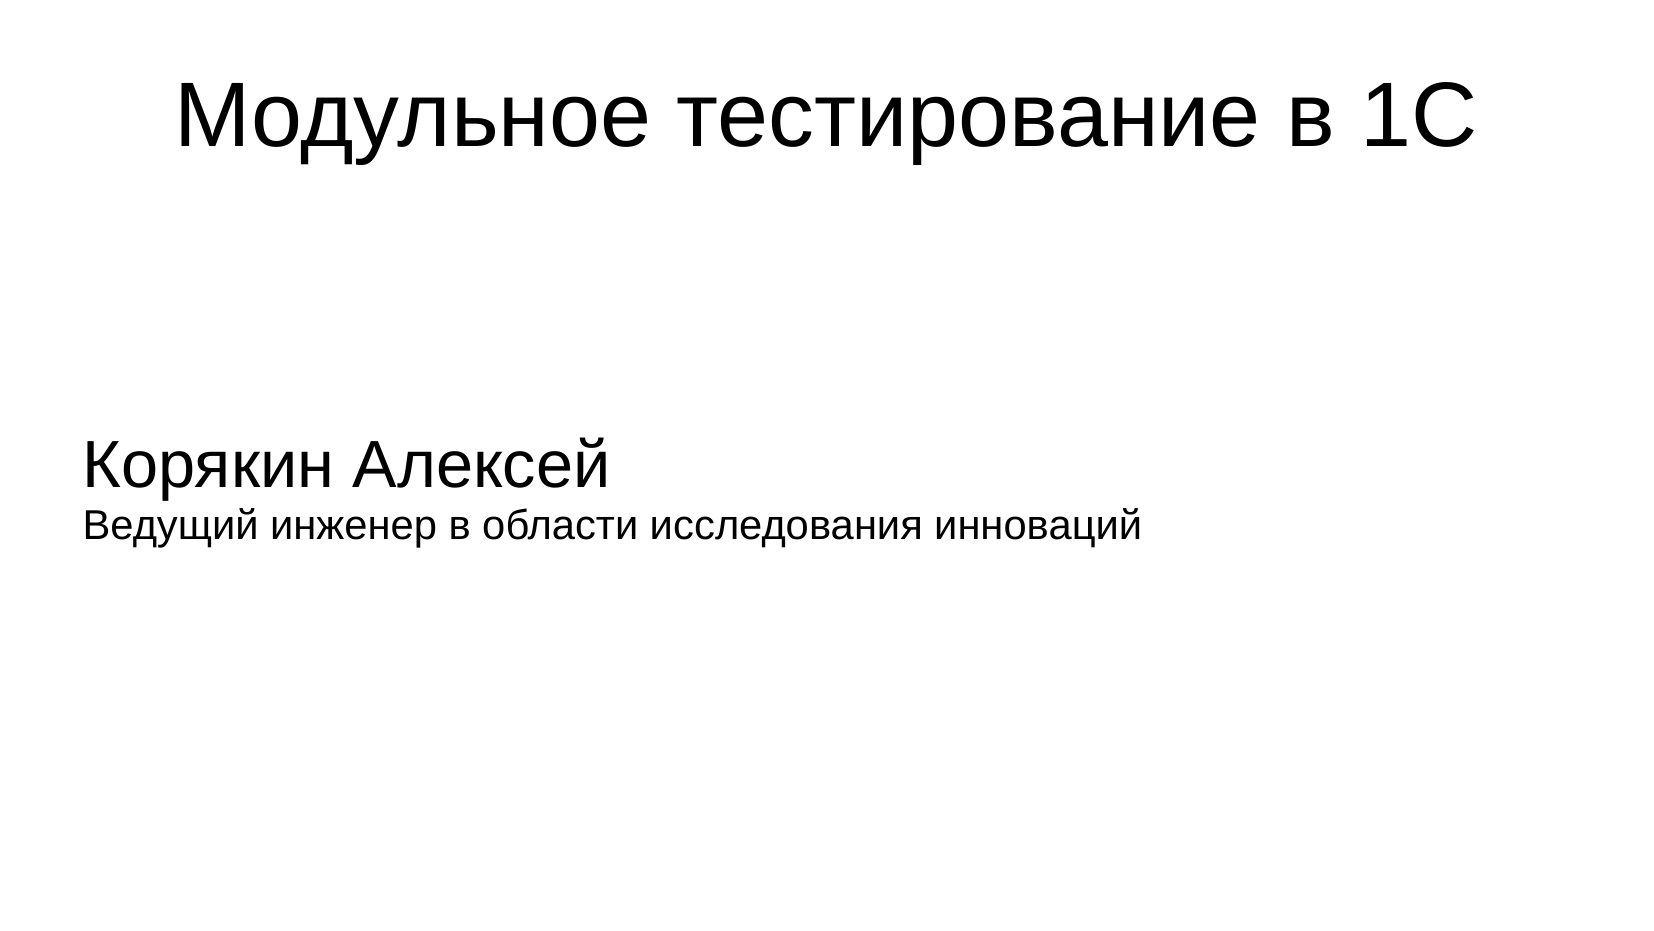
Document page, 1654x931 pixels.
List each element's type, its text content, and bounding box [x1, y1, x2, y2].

subtitle Корякин Алексей Ведущий инженер в области исследования инноваций [82, 217, 1571, 758]
title Модульное тестирование в 1С [82, 37, 1571, 193]
